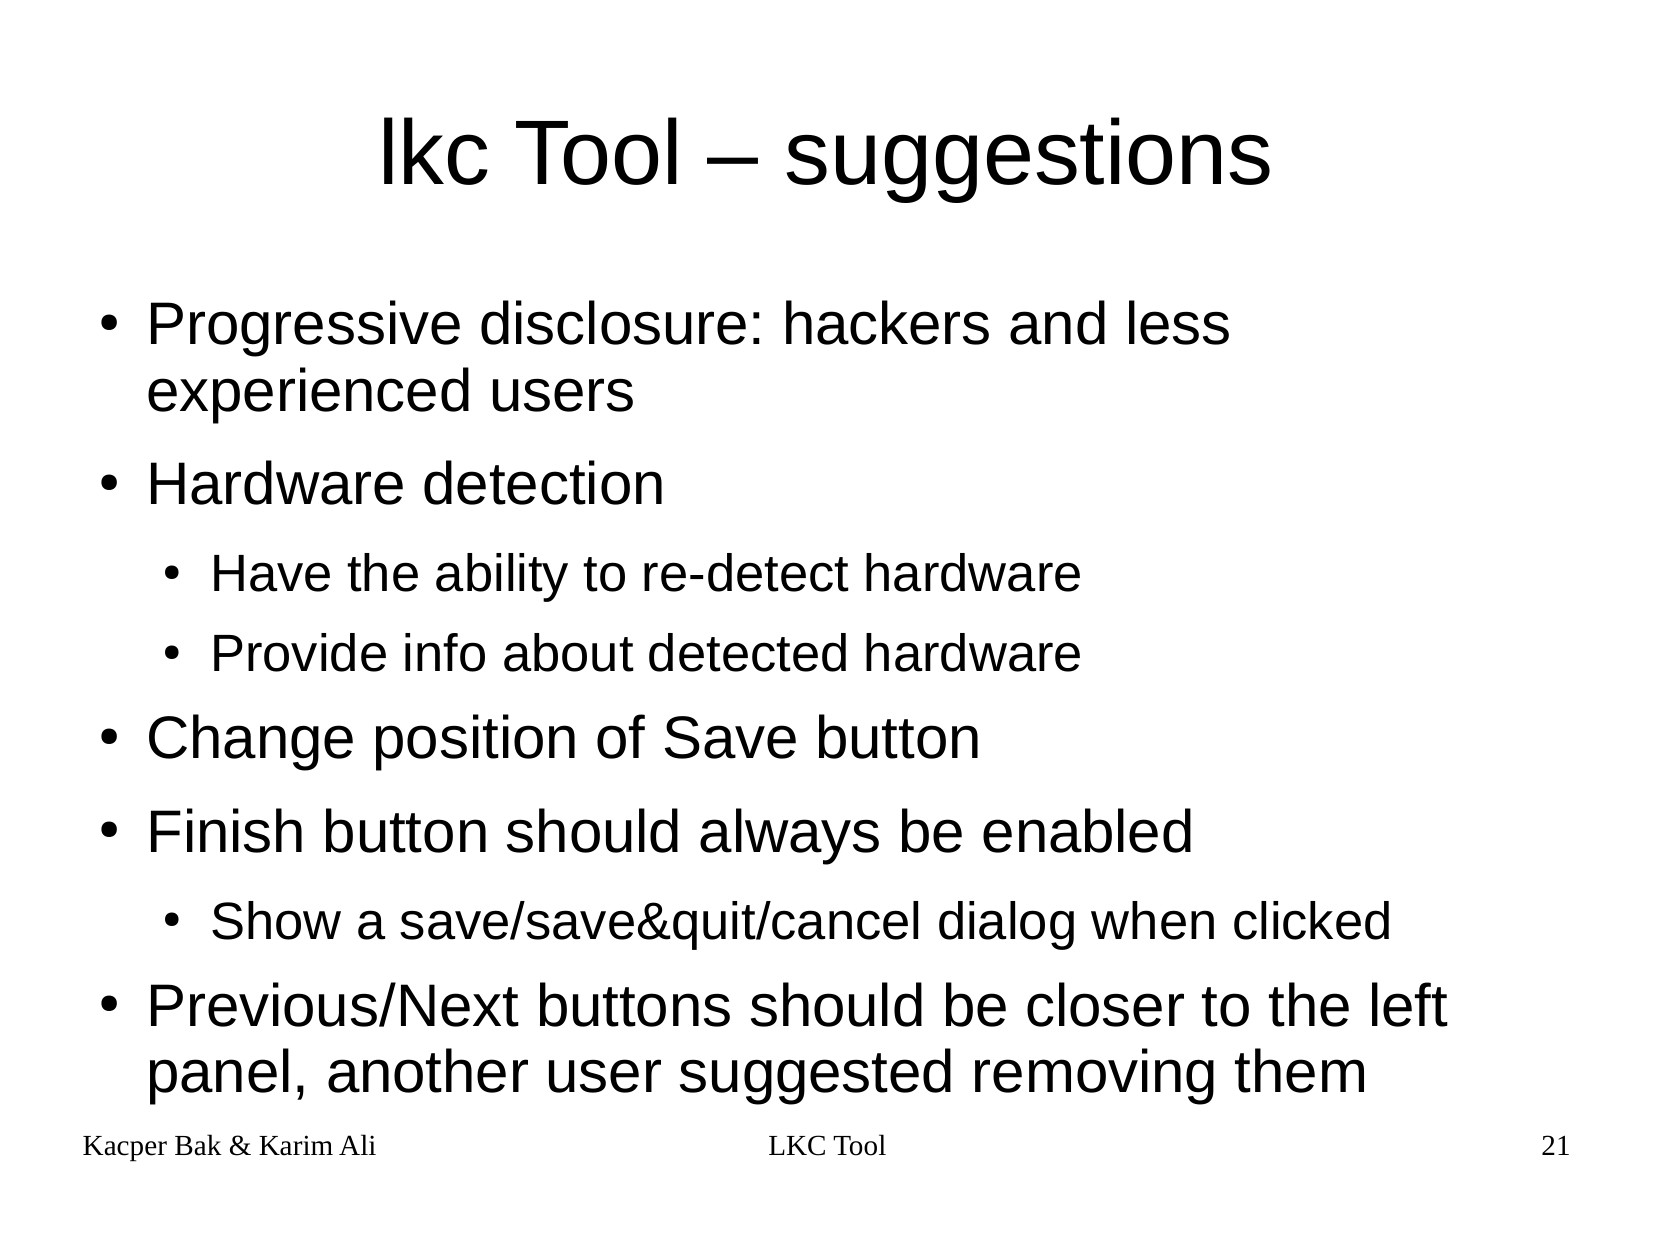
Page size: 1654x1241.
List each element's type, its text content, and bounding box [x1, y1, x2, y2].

title lkc Tool – suggestions [82, 49, 1571, 257]
list Progressive disclosure: hackers and less experienced users Hardware detection Have the ability to re-detect hardware Provide info about detected hardware Change position of Save button Finish button should always be enabled Show a save/save&quit/cancel dialog when clicked Previous/Next buttons should be closer to the left panel, another user suggested removing them [82, 290, 1571, 1109]
